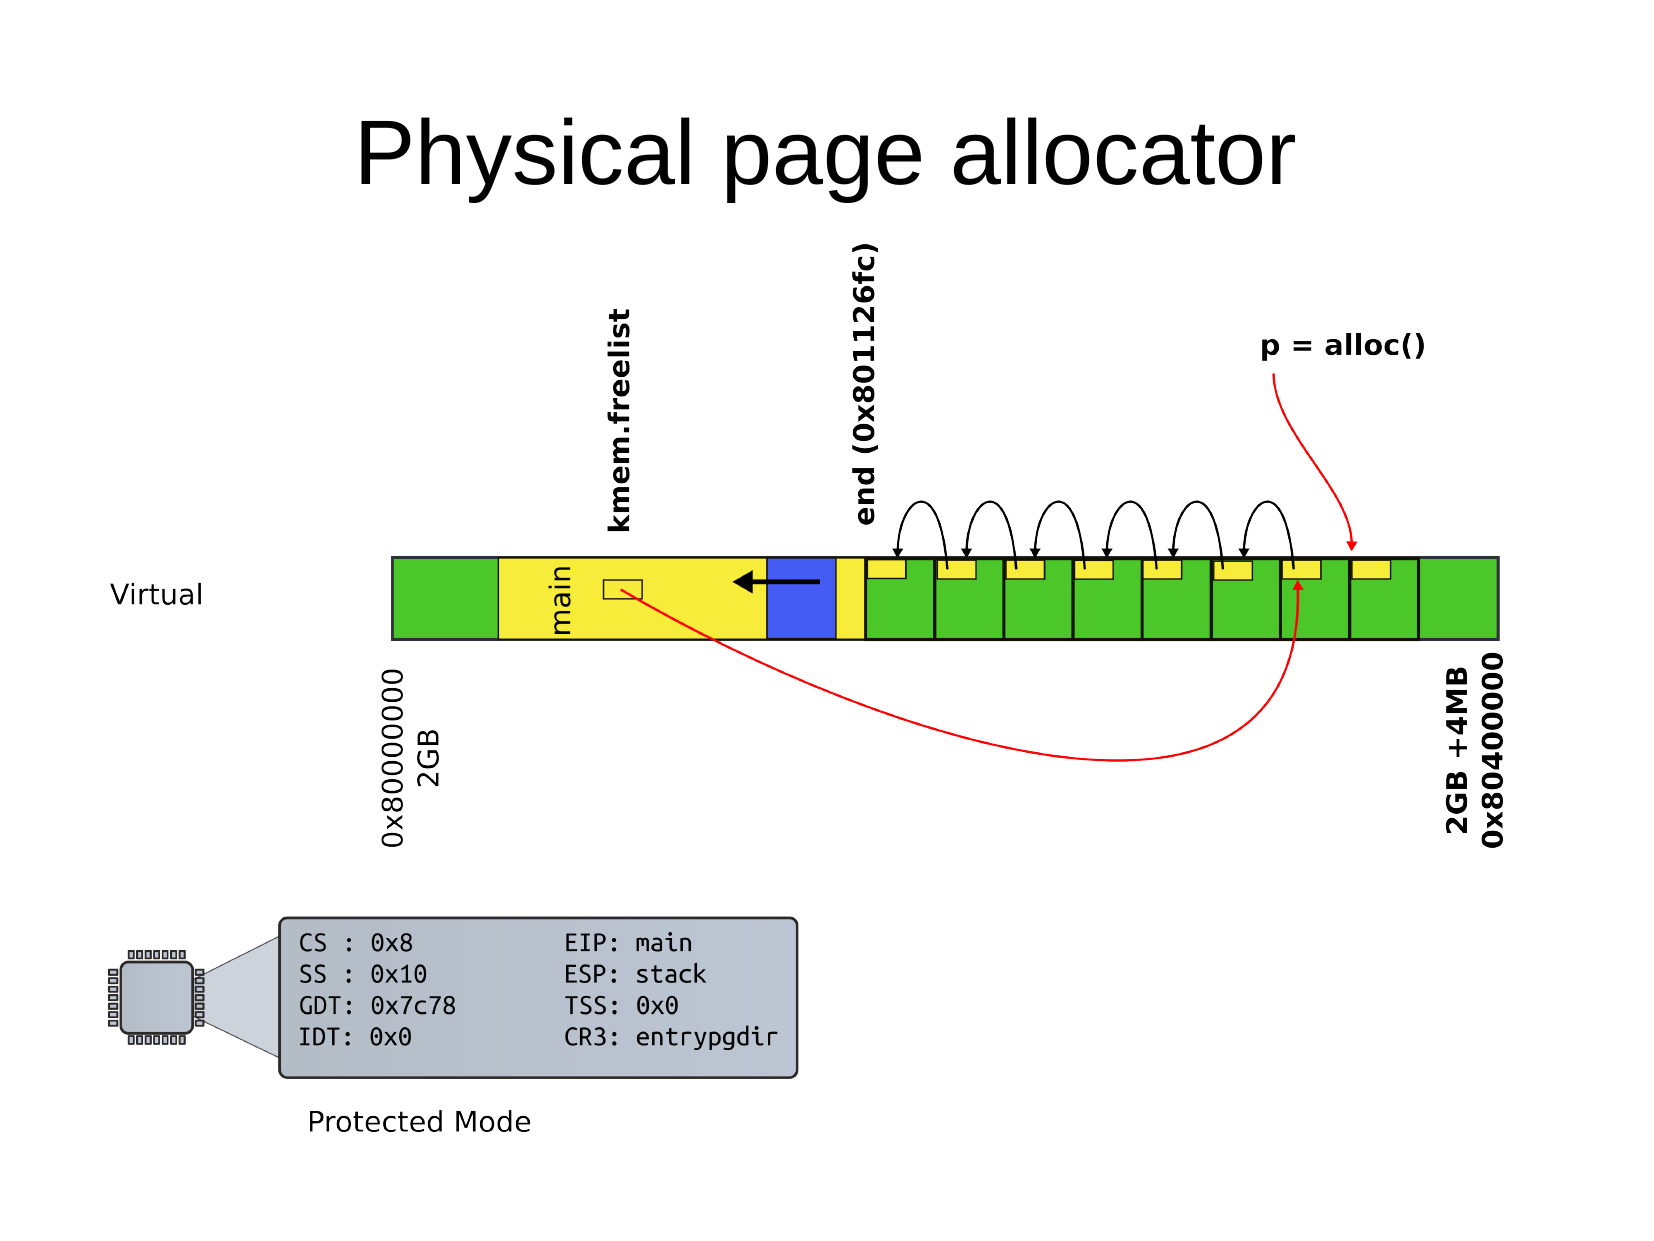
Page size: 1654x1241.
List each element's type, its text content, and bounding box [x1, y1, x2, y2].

title Physical page allocator [82, 49, 1571, 257]
picture [108, 244, 1503, 1132]
